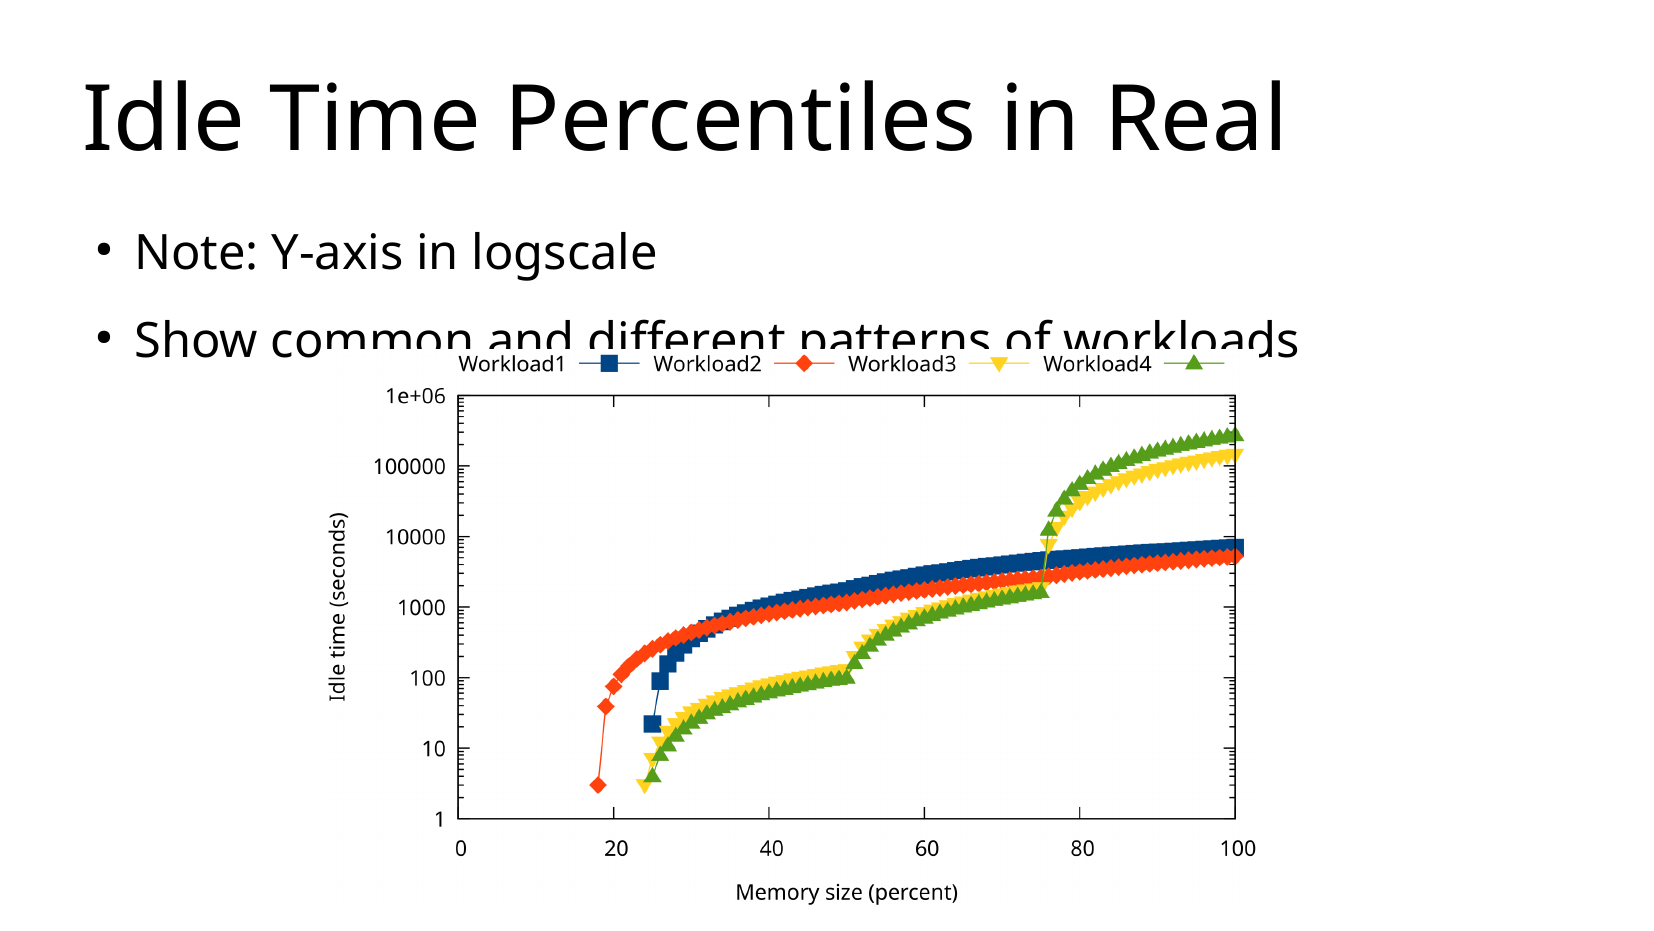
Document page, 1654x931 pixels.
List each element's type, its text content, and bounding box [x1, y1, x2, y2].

list Note: Y-axis in logscale Show common and different patterns of workloads [82, 217, 1571, 376]
picture [324, 349, 1259, 907]
title Idle Time Percentiles in Real [82, 37, 1571, 193]
